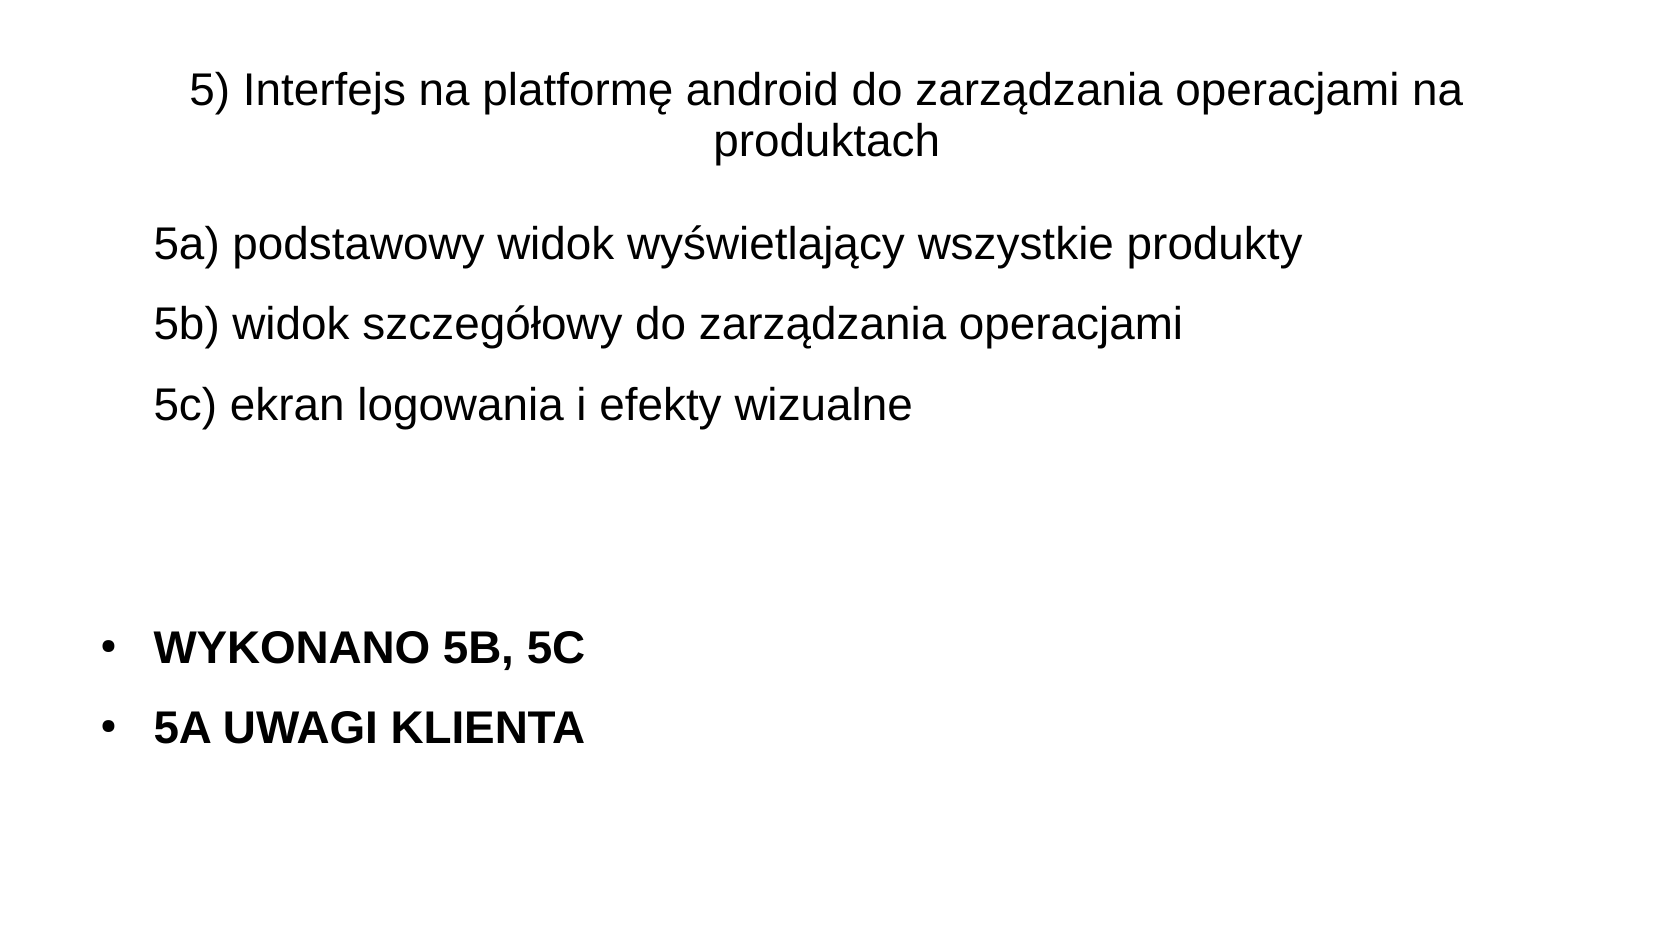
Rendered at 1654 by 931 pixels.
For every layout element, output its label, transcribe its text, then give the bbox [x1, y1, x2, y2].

list 5a) podstawowy widok wyświetlający wszystkie produkty 5b) widok szczegółowy do zarządzania operacjami 5c) ekran logowania i efekty wizualne WYKONANO 5B, 5C 5A UWAGI KLIENTA [82, 217, 1571, 758]
title 5) Interfejs na platformę android do zarządzania operacjami na produktach [82, 37, 1571, 193]
